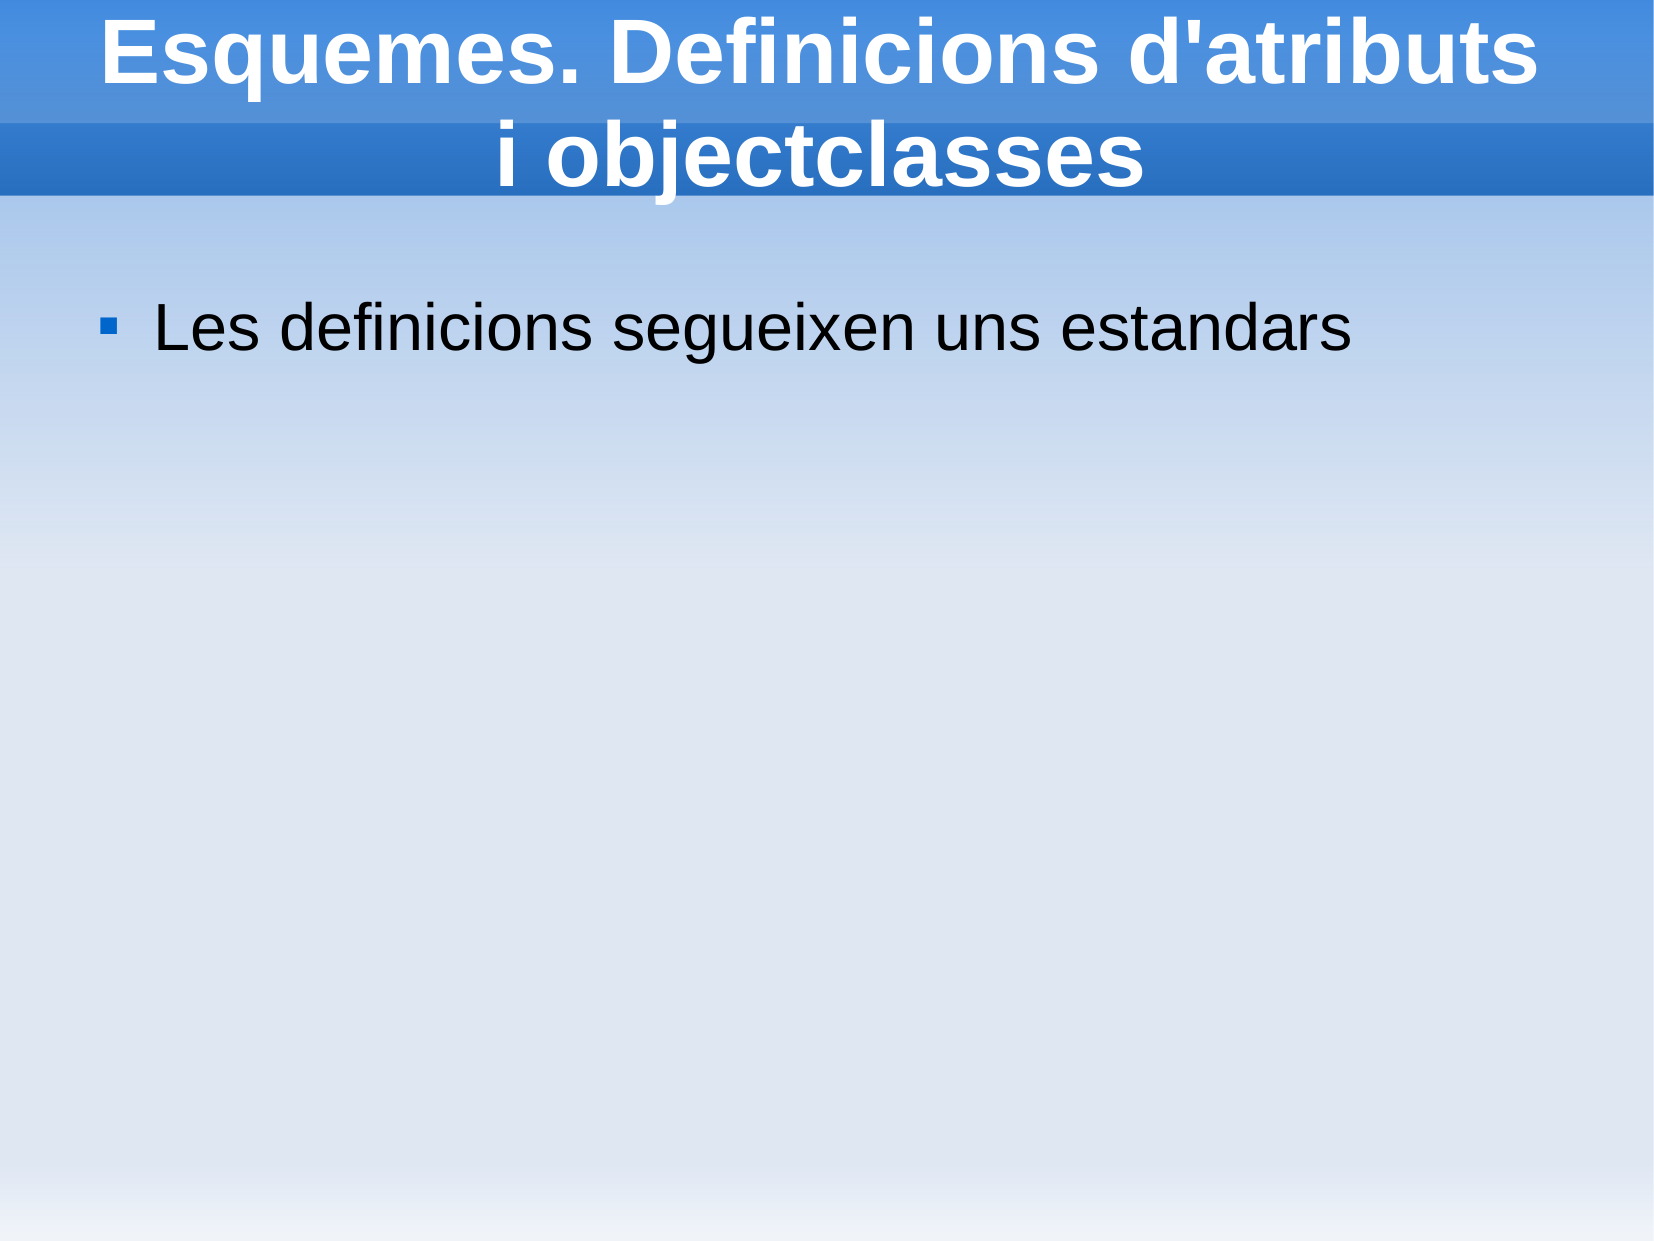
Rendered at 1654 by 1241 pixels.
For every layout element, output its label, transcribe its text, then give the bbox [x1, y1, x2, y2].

picture [0, 0, 1654, 1241]
list Les definicions segueixen uns estandars [82, 290, 1571, 1109]
title Esquemes. Definicions d'atributs i objectclasses [76, 0, 1565, 208]
